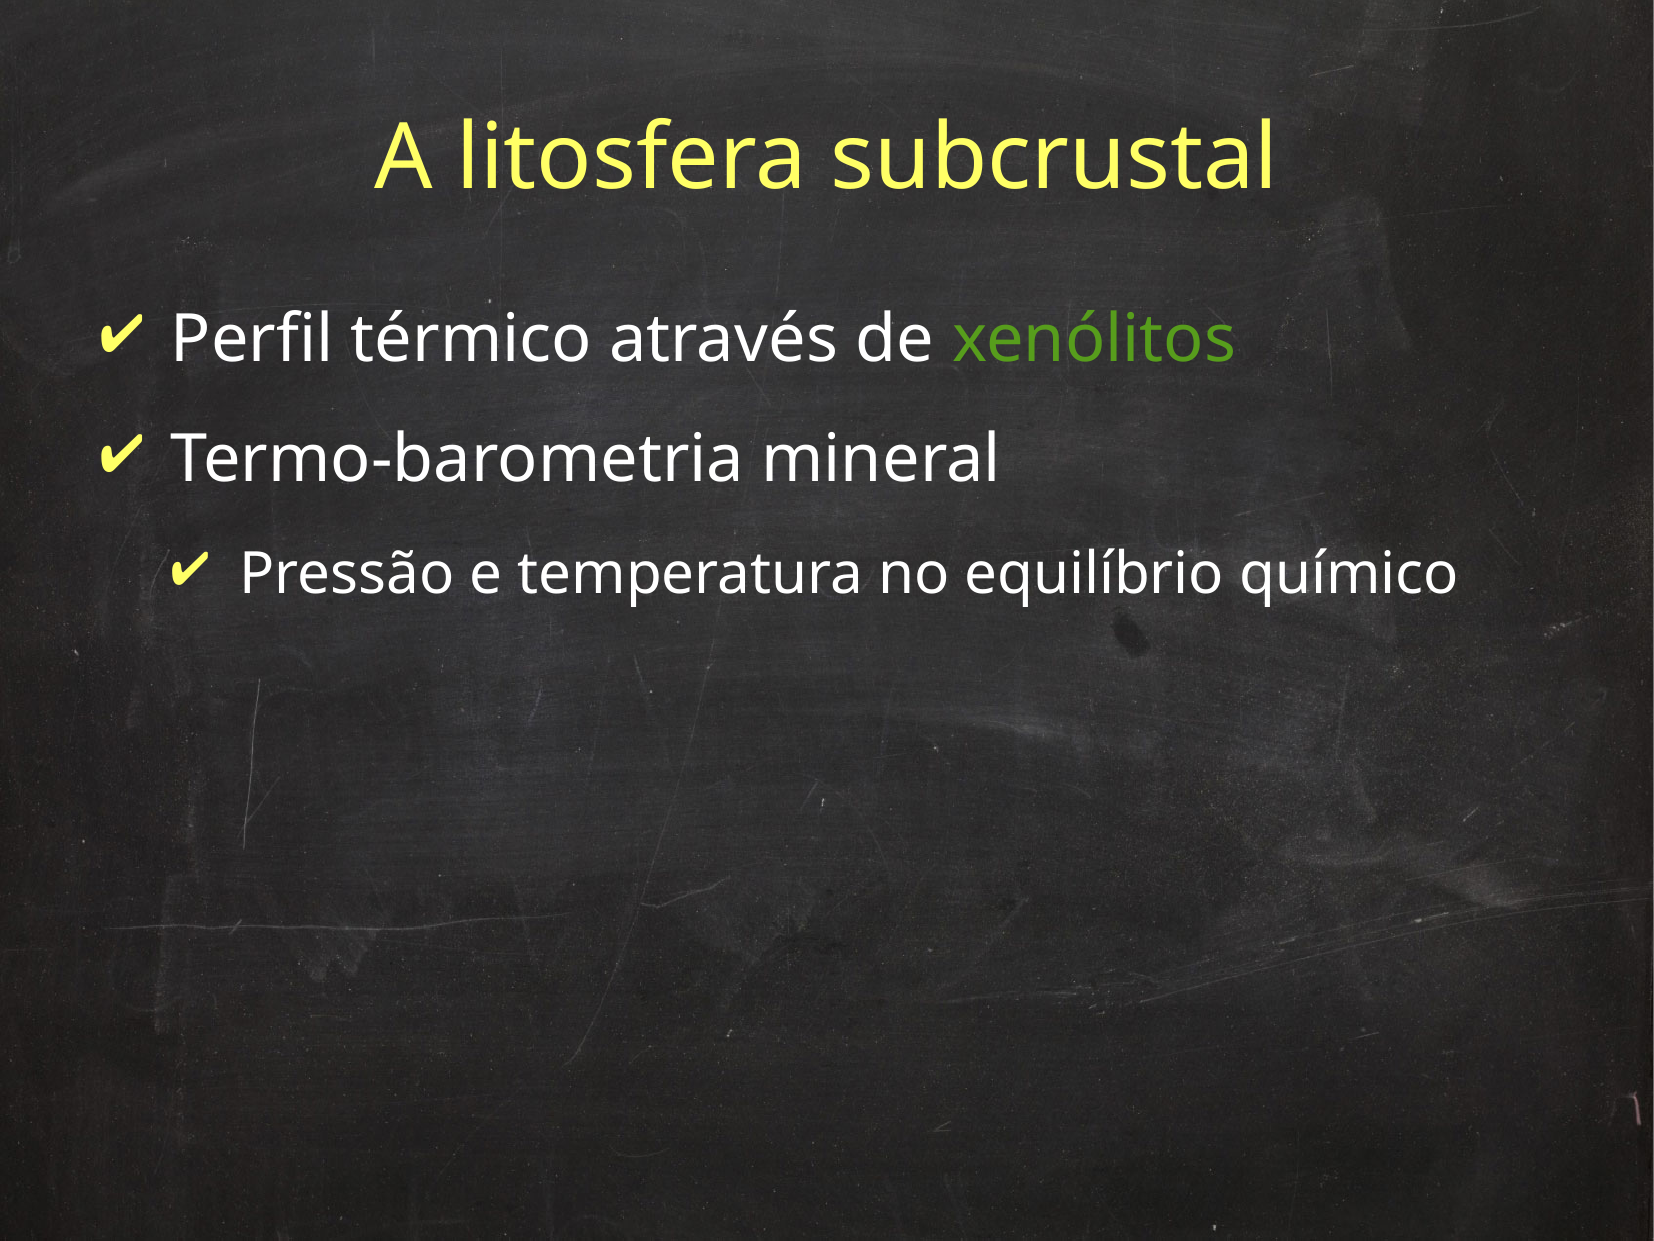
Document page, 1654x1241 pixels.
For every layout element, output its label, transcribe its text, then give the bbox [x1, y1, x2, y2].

list Perfil térmico através de xenólitos Termo-barometria mineral Pressão e temperatura no equilíbrio químico [82, 290, 1571, 1109]
picture [0, 0, 1654, 1241]
title A litosfera subcrustal [82, 56, 1571, 250]
